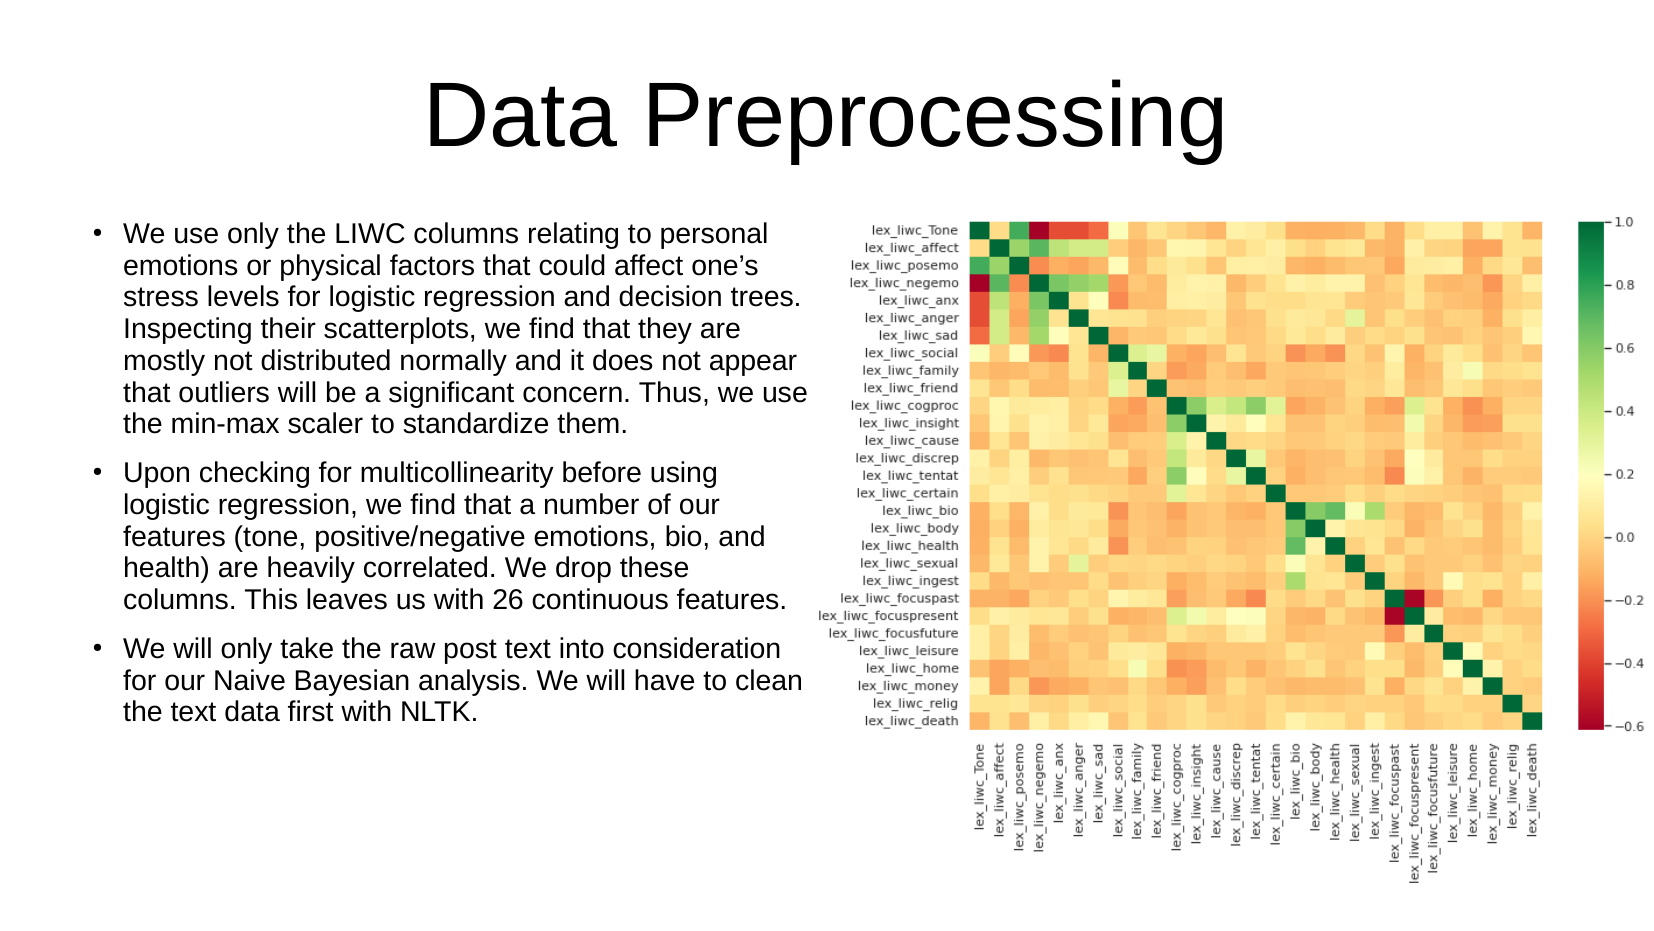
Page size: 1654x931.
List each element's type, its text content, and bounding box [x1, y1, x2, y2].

title Data Preprocessing [82, 37, 1571, 193]
list We use only the LIWC columns relating to personal emotions or physical factors that could affect one’s stress levels for logistic regression and decision trees. Inspecting their scatterplots, we find that they are mostly not distributed normally and it does not appear that outliers will be a significant concern. Thus, we use the min-max scaler to standardize them. Upon checking for multicollinearity before using logistic regression, we find that a number of our features (tone, positive/negative emotions, bio, and health) are heavily correlated. We drop these columns. This leaves us with 26 continuous features. We will only take the raw post text into consideration for our Naive Bayesian analysis. We will have to clean the text data first with NLTK. [82, 217, 809, 758]
picture [810, 209, 1653, 890]
